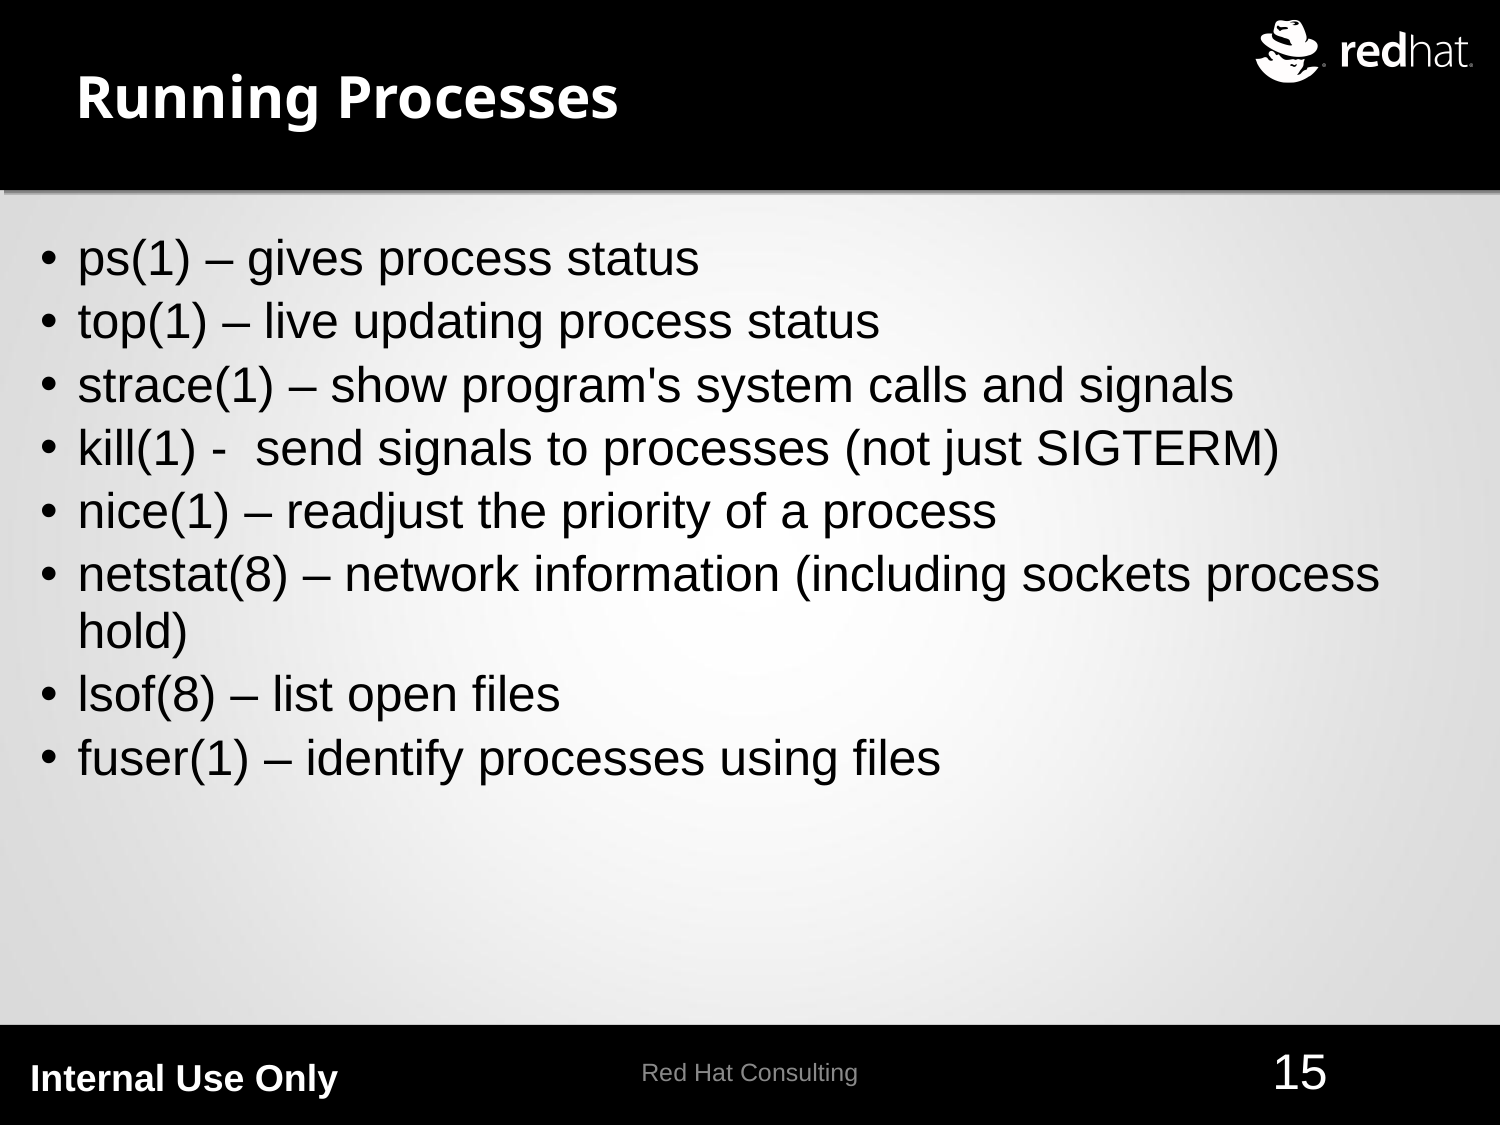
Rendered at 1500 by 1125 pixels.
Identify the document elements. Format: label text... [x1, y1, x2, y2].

text_box Red Hat Consulting [512, 1042, 988, 1103]
title Running Processes [0, 0, 1234, 191]
picture [1254, 12, 1476, 88]
picture [0, 191, 1500, 1024]
text_box <number> [1257, 1042, 1426, 1103]
list ps(1) – gives process status top(1) – live updating process status strace(1) – show program's system calls and signals kill(1) - send signals to processes (not just SIGTERM) nice(1) – readjust the priority of a process netstat(8) – network information (including sockets process hold) lsof(8) – list open files fuser(1) – identify processes using files [24, 222, 1471, 998]
